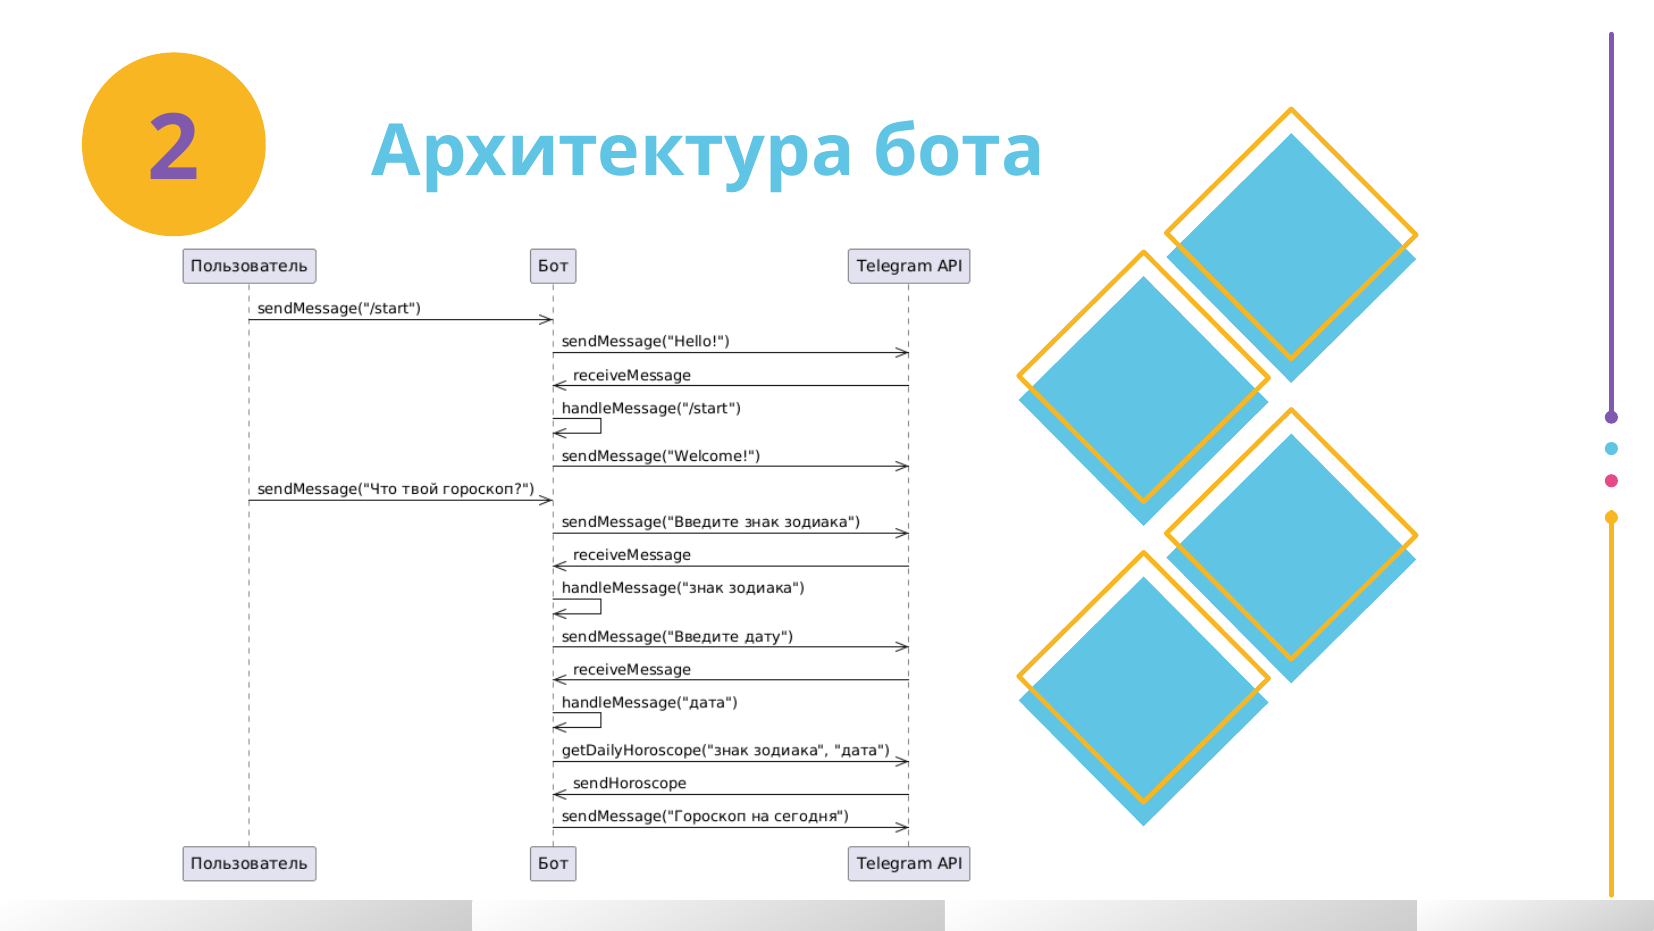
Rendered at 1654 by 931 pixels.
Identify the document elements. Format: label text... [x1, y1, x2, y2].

title Архитектура бота [354, 59, 1063, 237]
text_box 2 [81, 52, 266, 237]
picture [177, 243, 975, 886]
